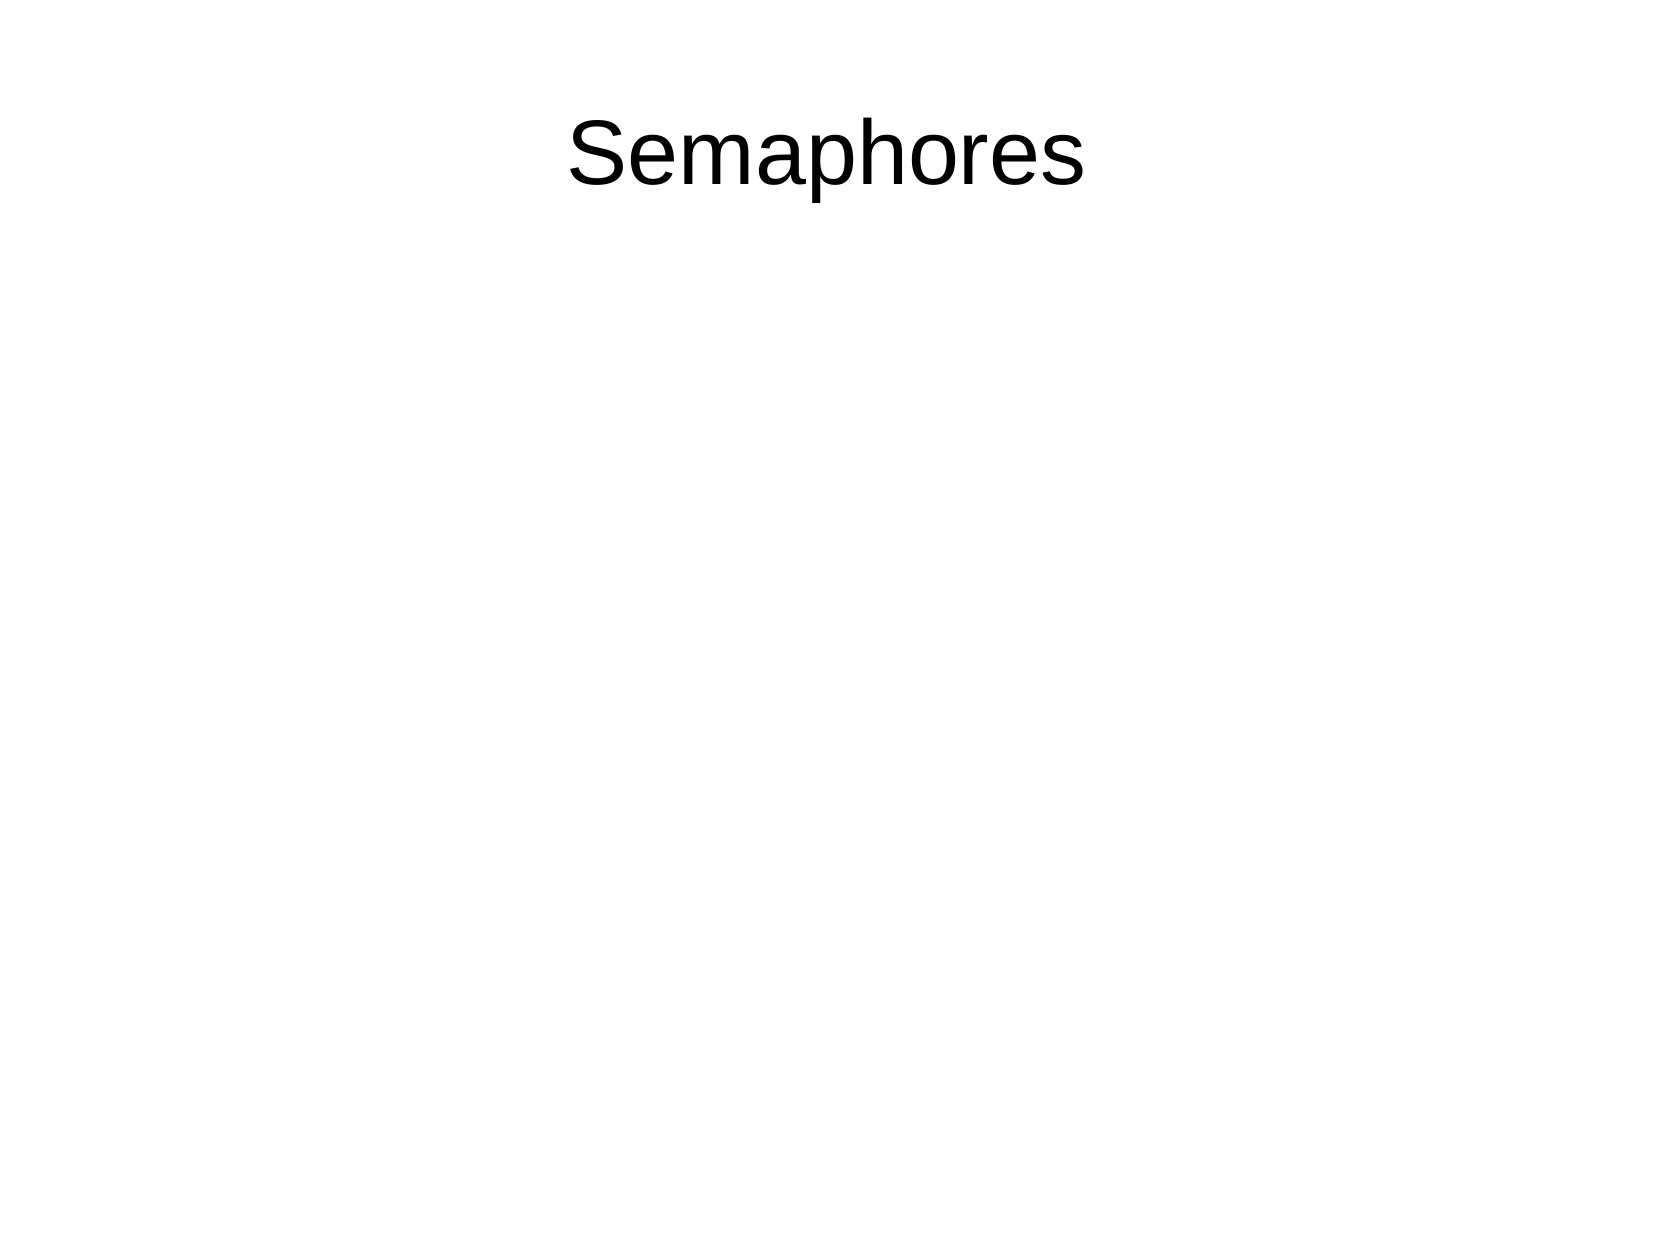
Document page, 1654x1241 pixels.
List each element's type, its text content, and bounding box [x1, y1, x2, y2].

title Semaphores [82, 49, 1571, 257]
